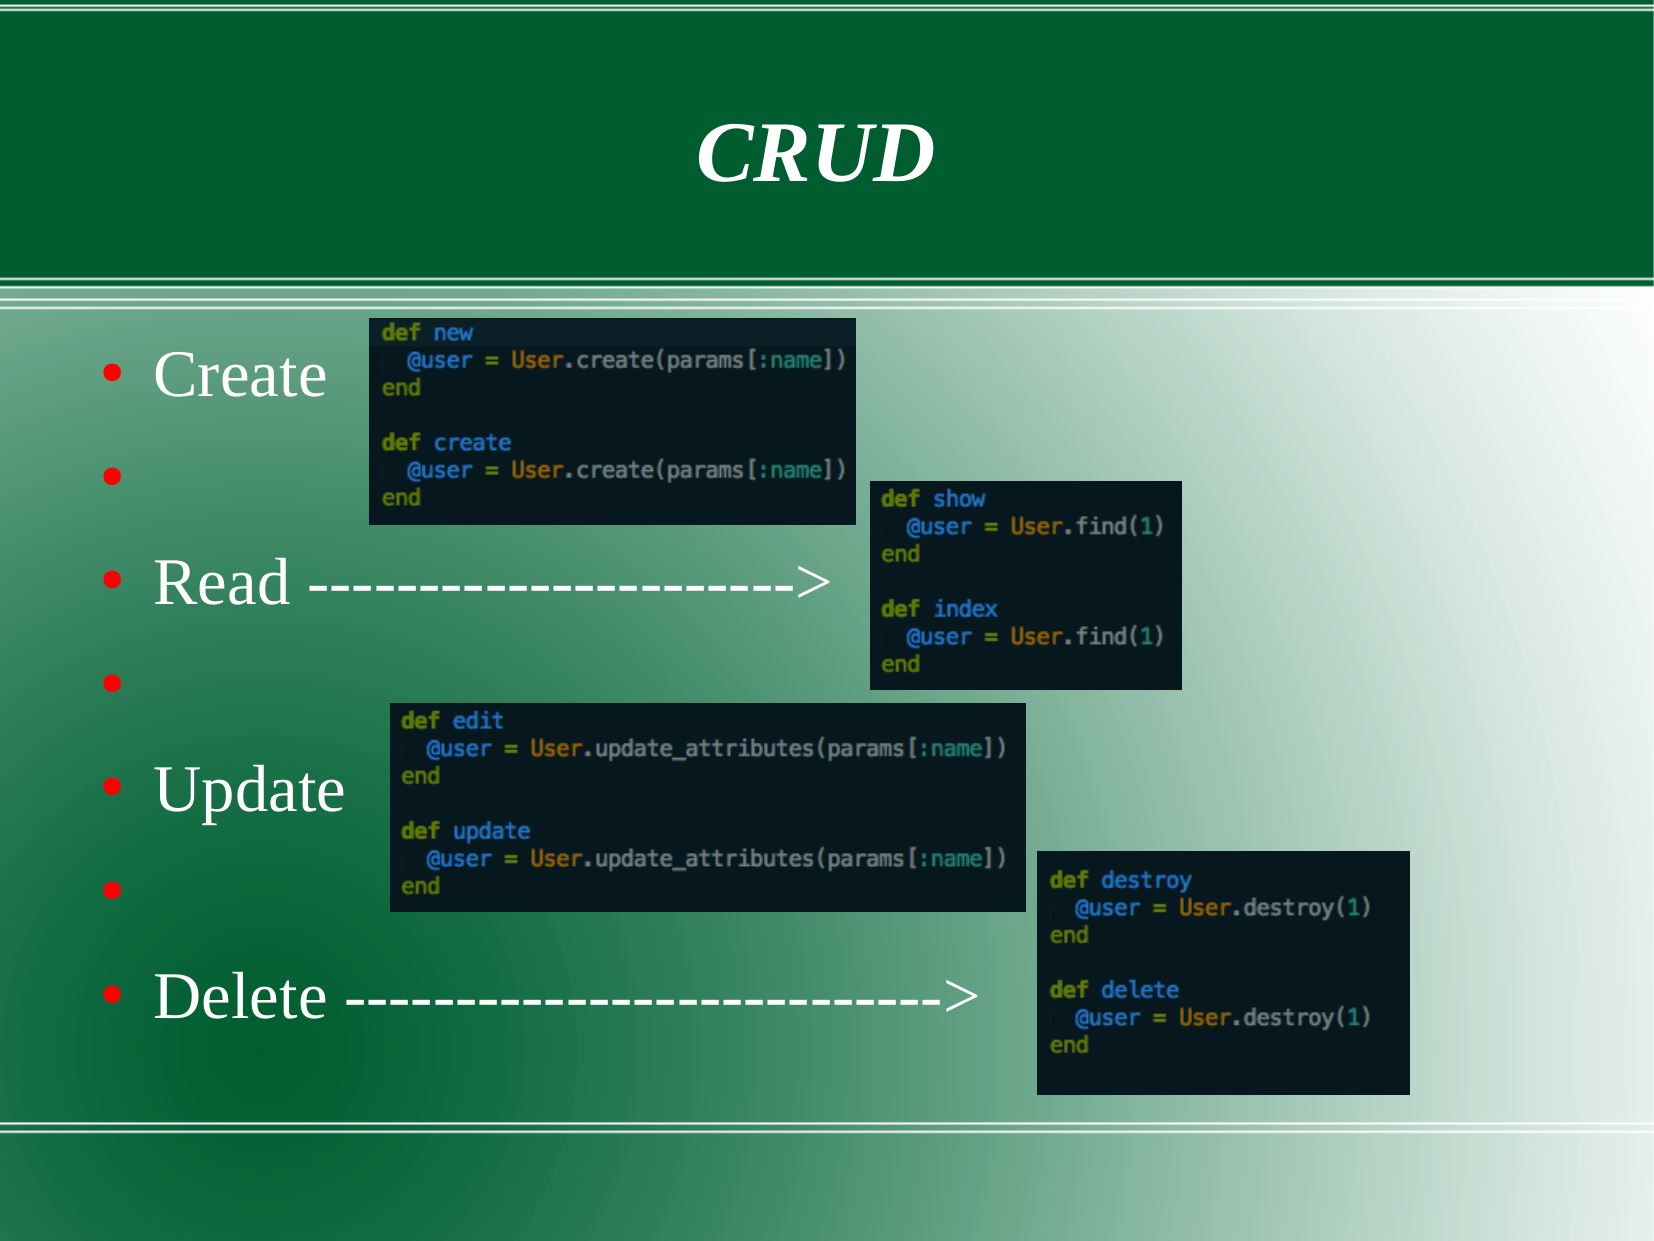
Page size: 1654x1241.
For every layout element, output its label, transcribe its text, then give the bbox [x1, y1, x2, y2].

list Create Read ----------------------> Update Delete ---------------------------> [82, 337, 1571, 1052]
picture [0, 0, 1654, 1241]
title CRUD [82, 49, 1571, 257]
